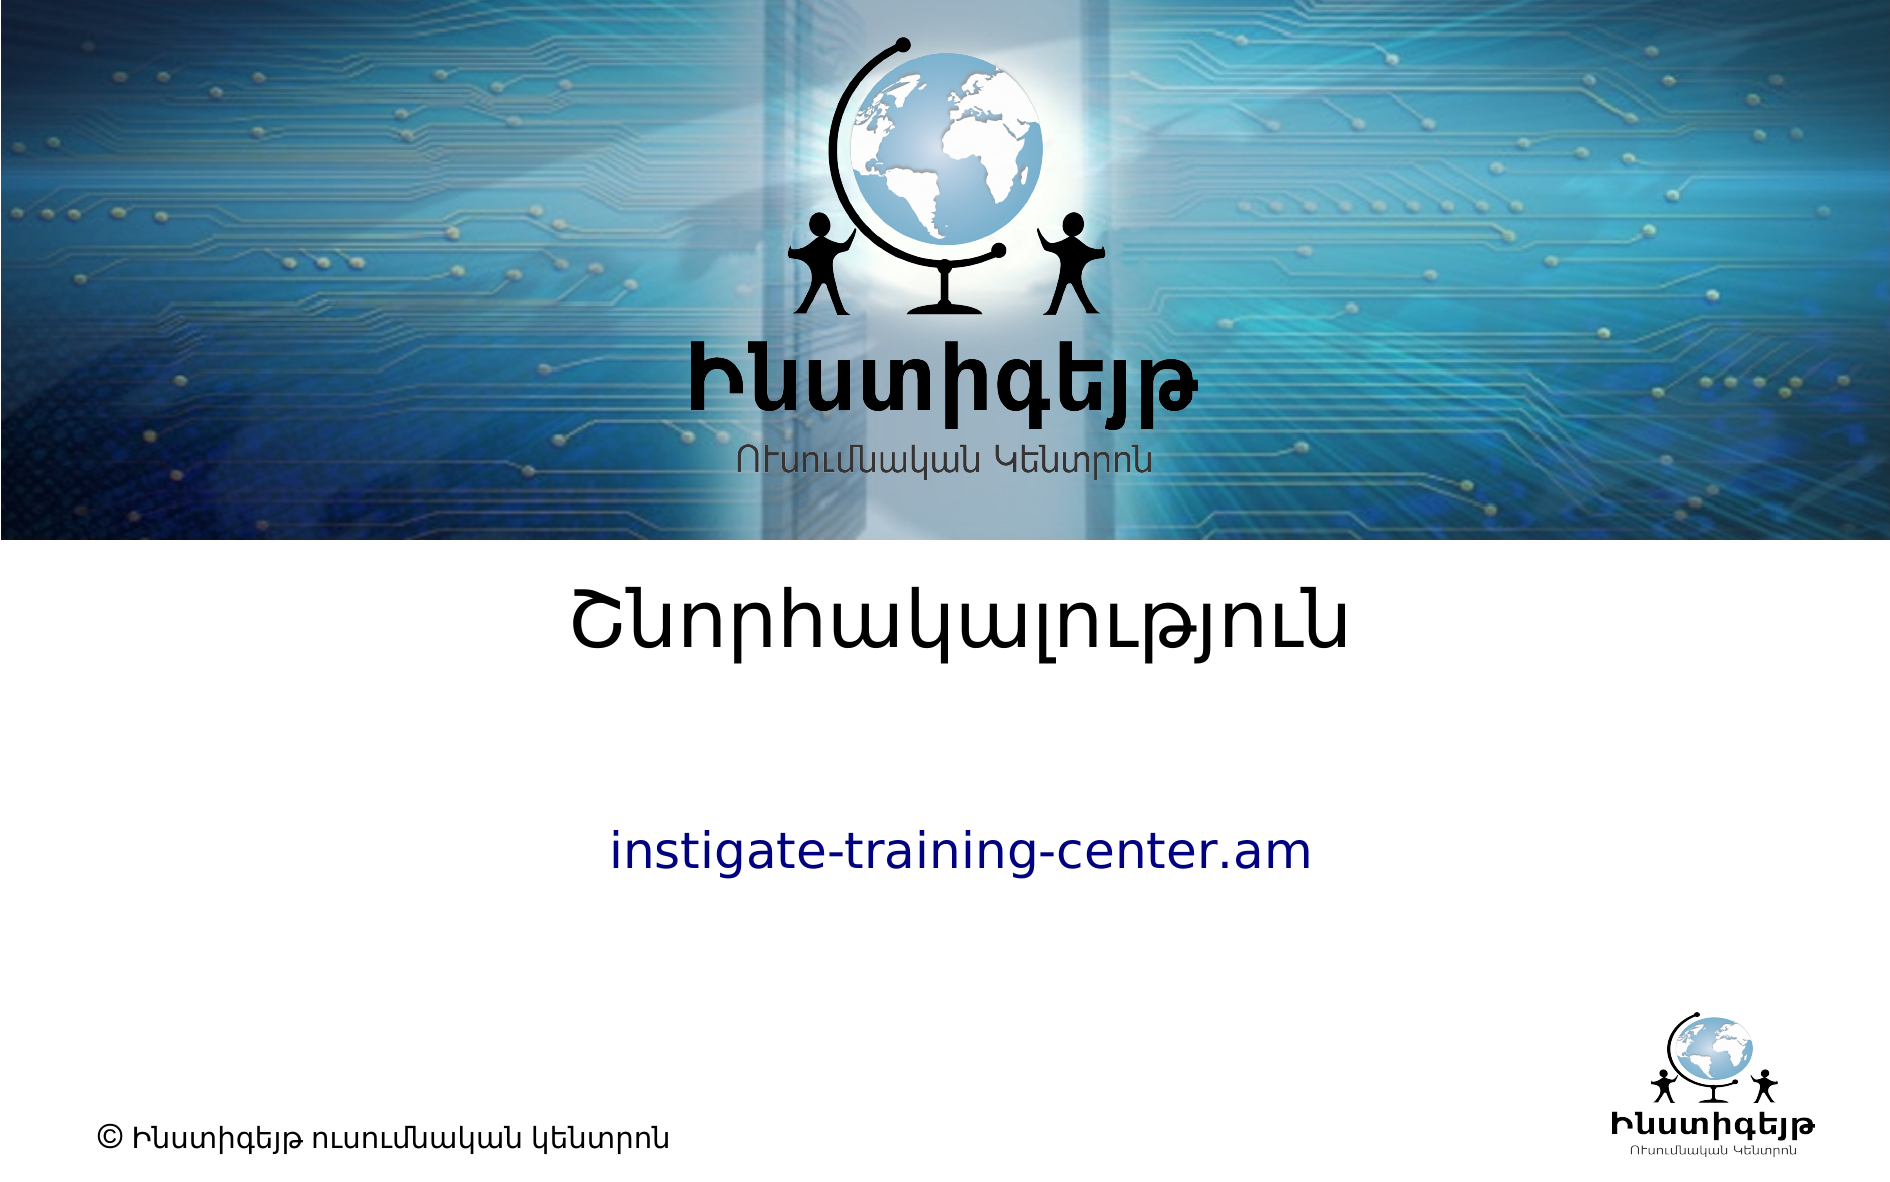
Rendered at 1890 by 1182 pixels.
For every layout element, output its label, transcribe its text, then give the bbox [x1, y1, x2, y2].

picture [1, 0, 1890, 540]
picture [1612, 1012, 1815, 1157]
text_box instigate-training-center.am [300, 819, 1623, 938]
title Շնորհակալություն [157, 577, 1764, 778]
